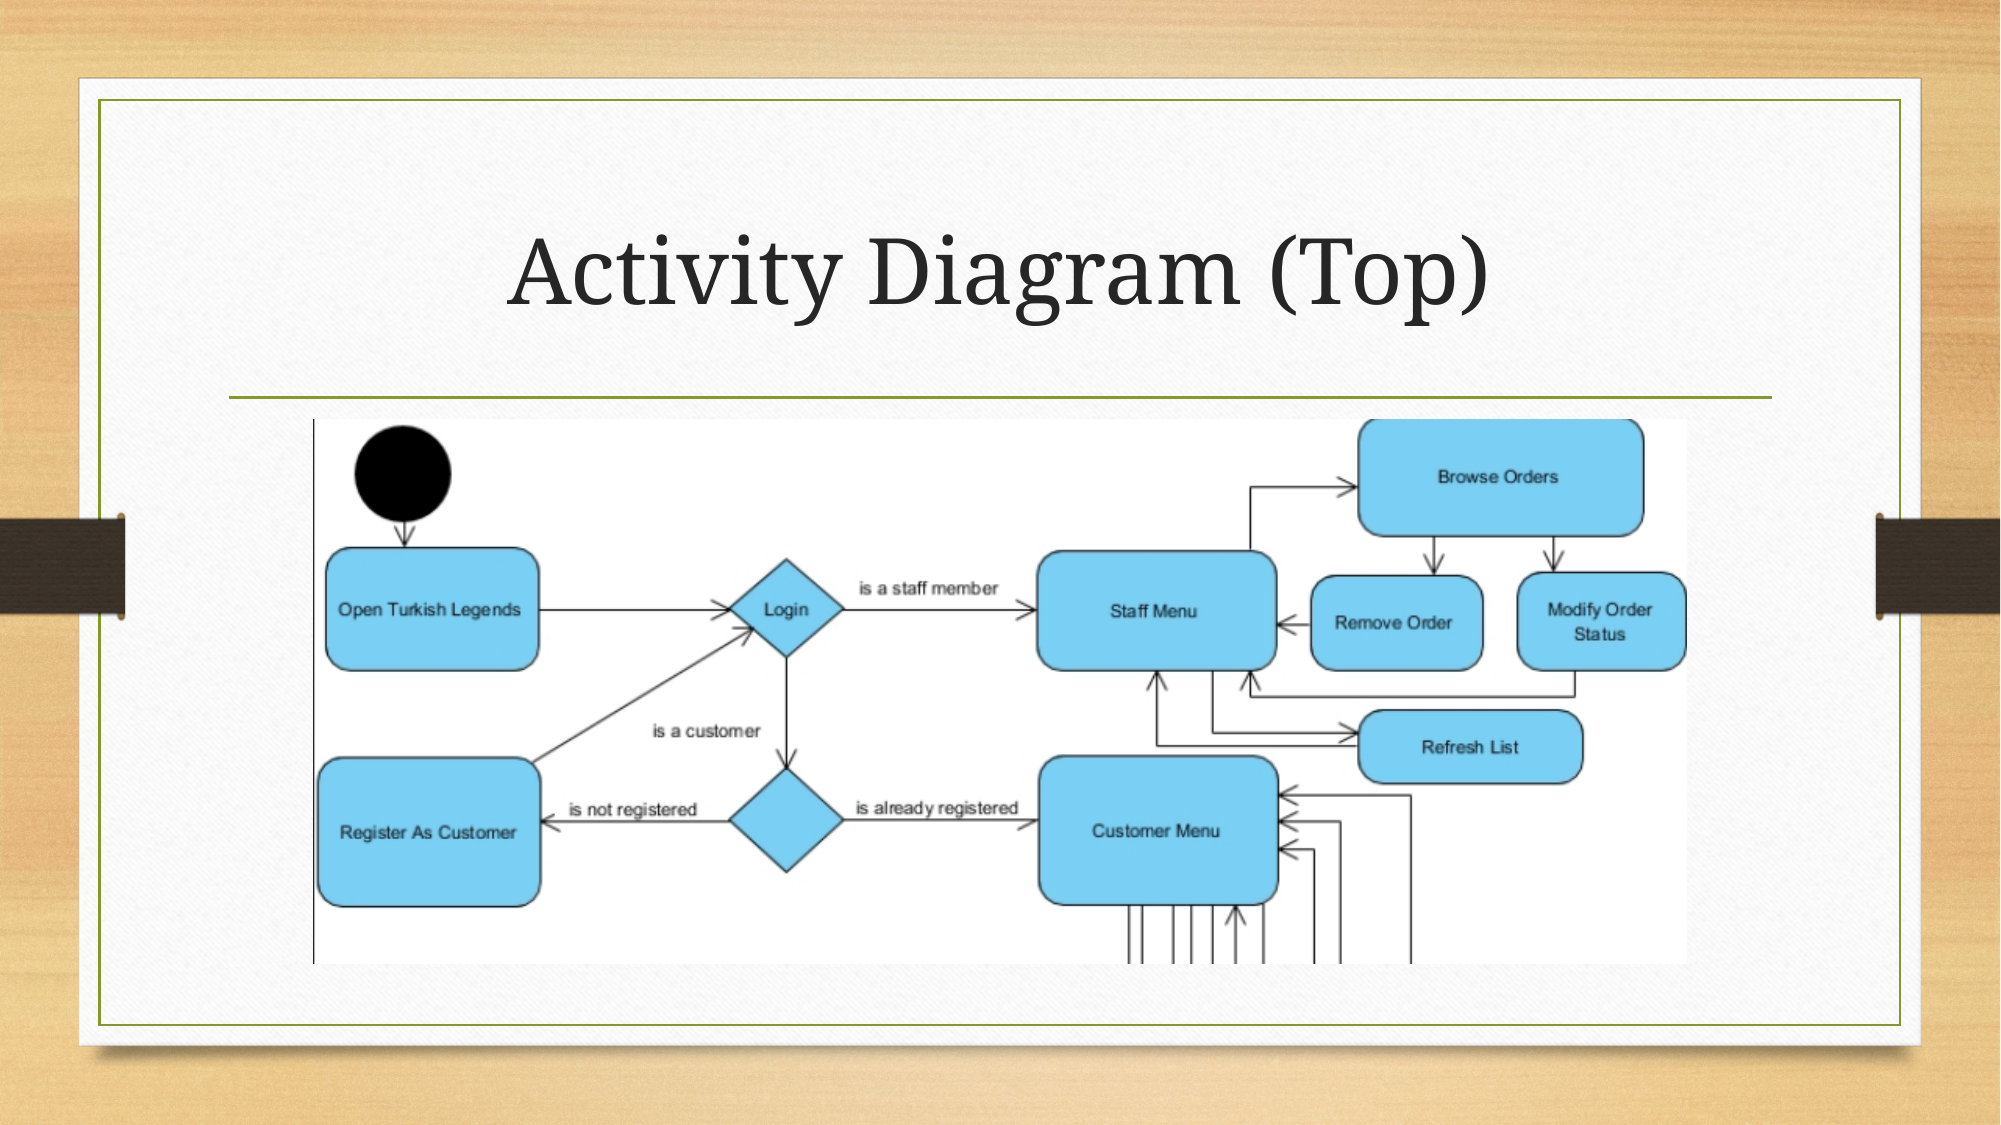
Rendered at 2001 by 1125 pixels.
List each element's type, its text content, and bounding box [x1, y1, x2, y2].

picture [313, 419, 1687, 964]
title Activity Diagram (Top) [212, 161, 1788, 376]
